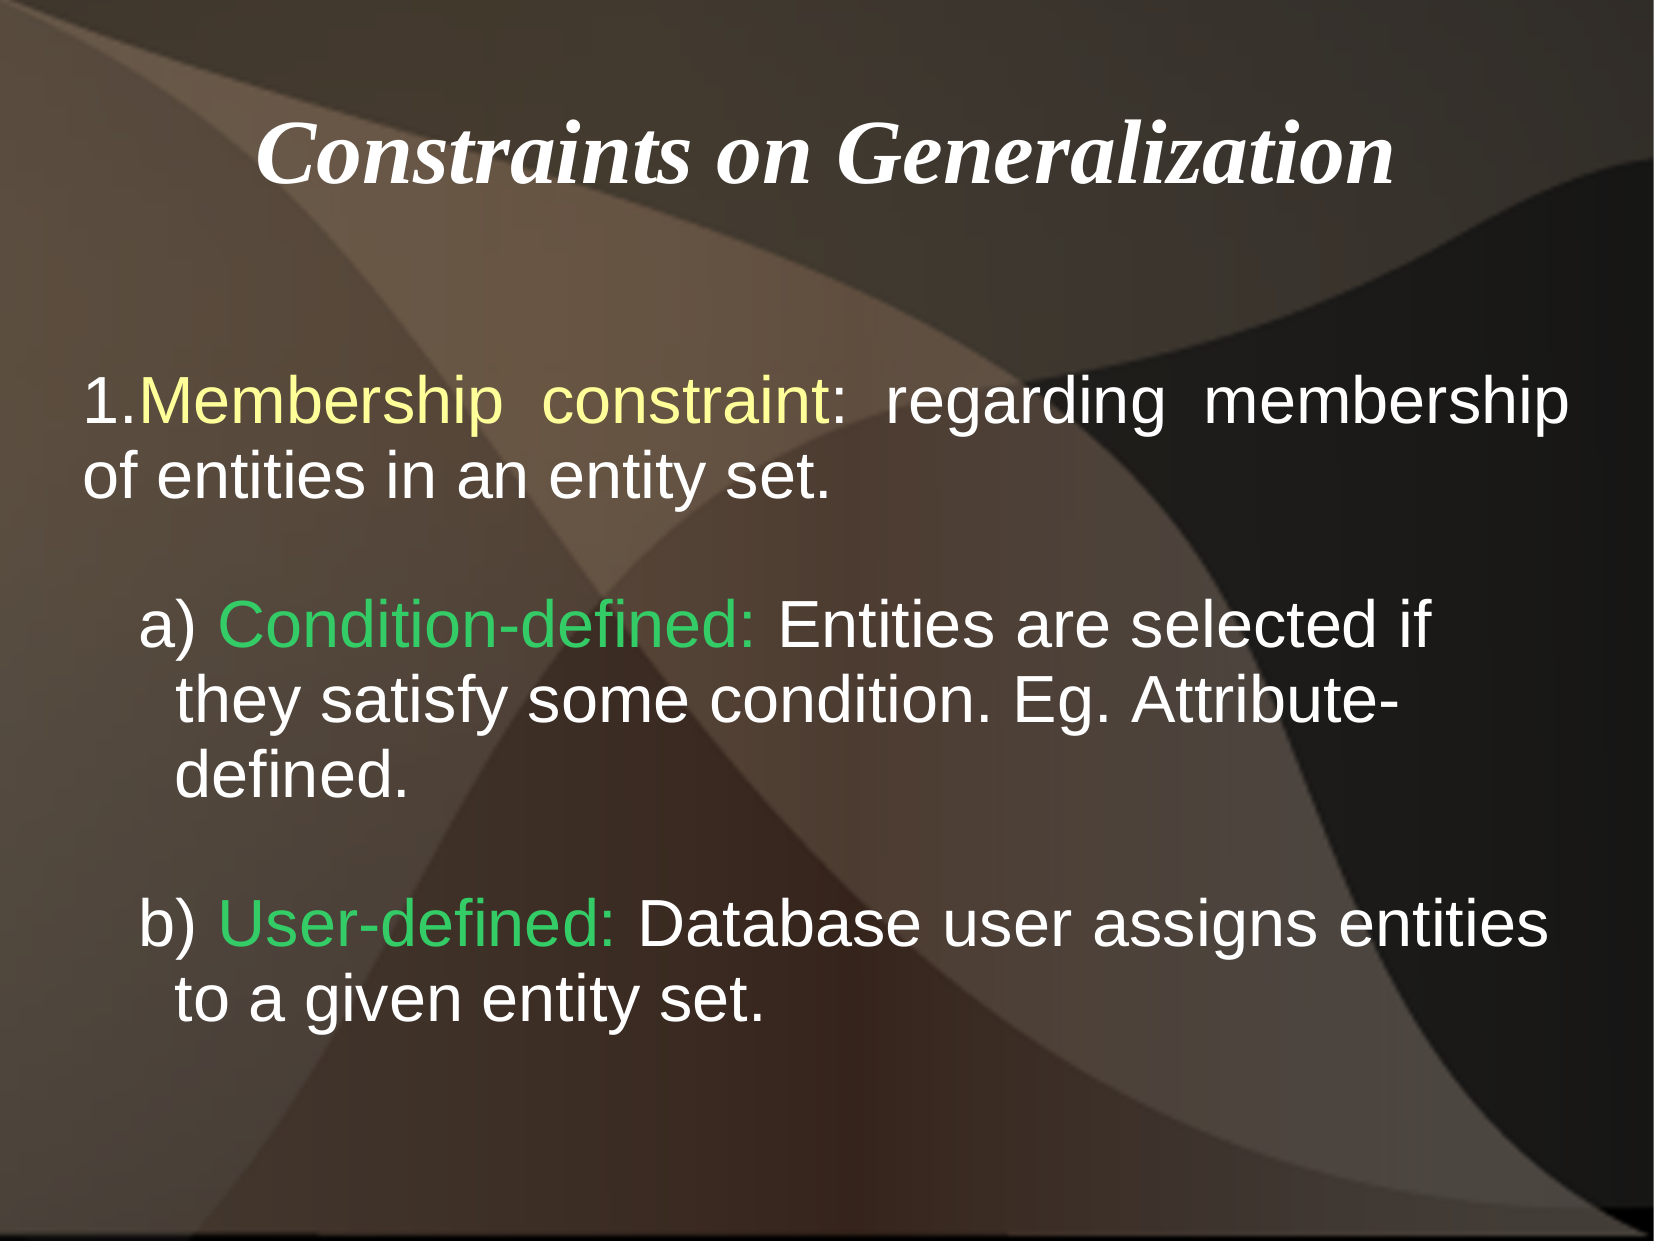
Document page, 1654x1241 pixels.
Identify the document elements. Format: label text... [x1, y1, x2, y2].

subtitle Membership constraint: regarding membership of entities in an entity set. a) Condition-defined: Entities are selected if they satisfy some condition. Eg. Attribute- defined. b) User-defined: Database user assigns entities to a given entity set. [82, 297, 1571, 1102]
title Constraints on Generalization [82, 49, 1571, 257]
picture [0, 0, 1654, 1241]
